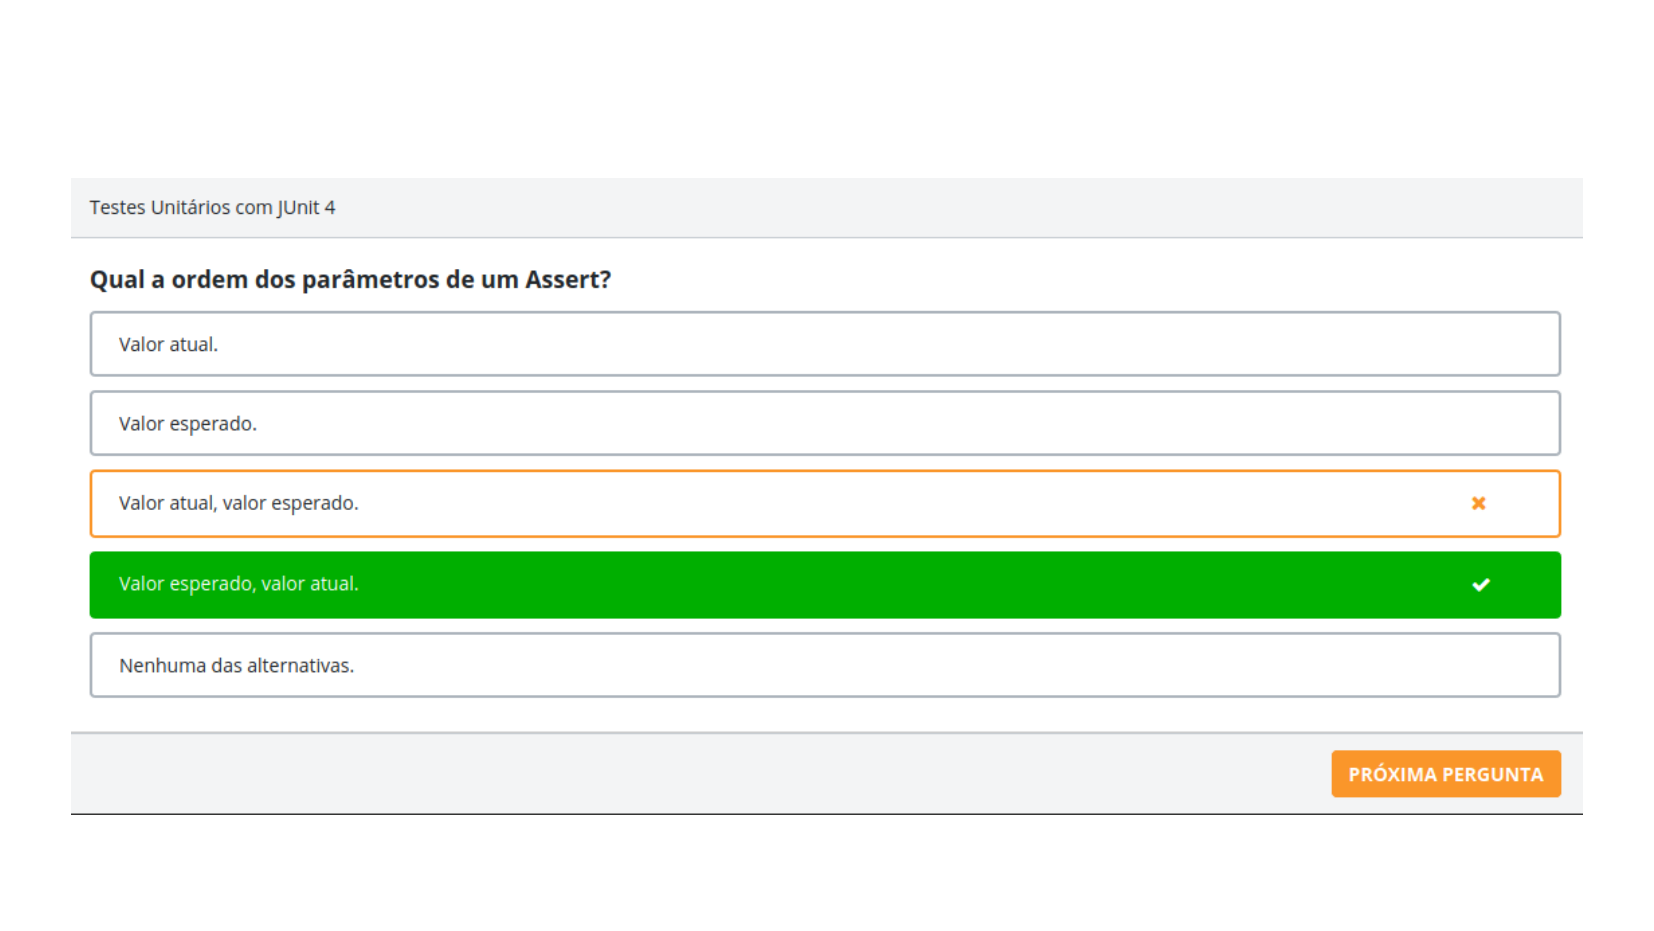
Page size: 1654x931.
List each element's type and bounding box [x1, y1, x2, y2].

picture [71, 178, 1583, 815]
